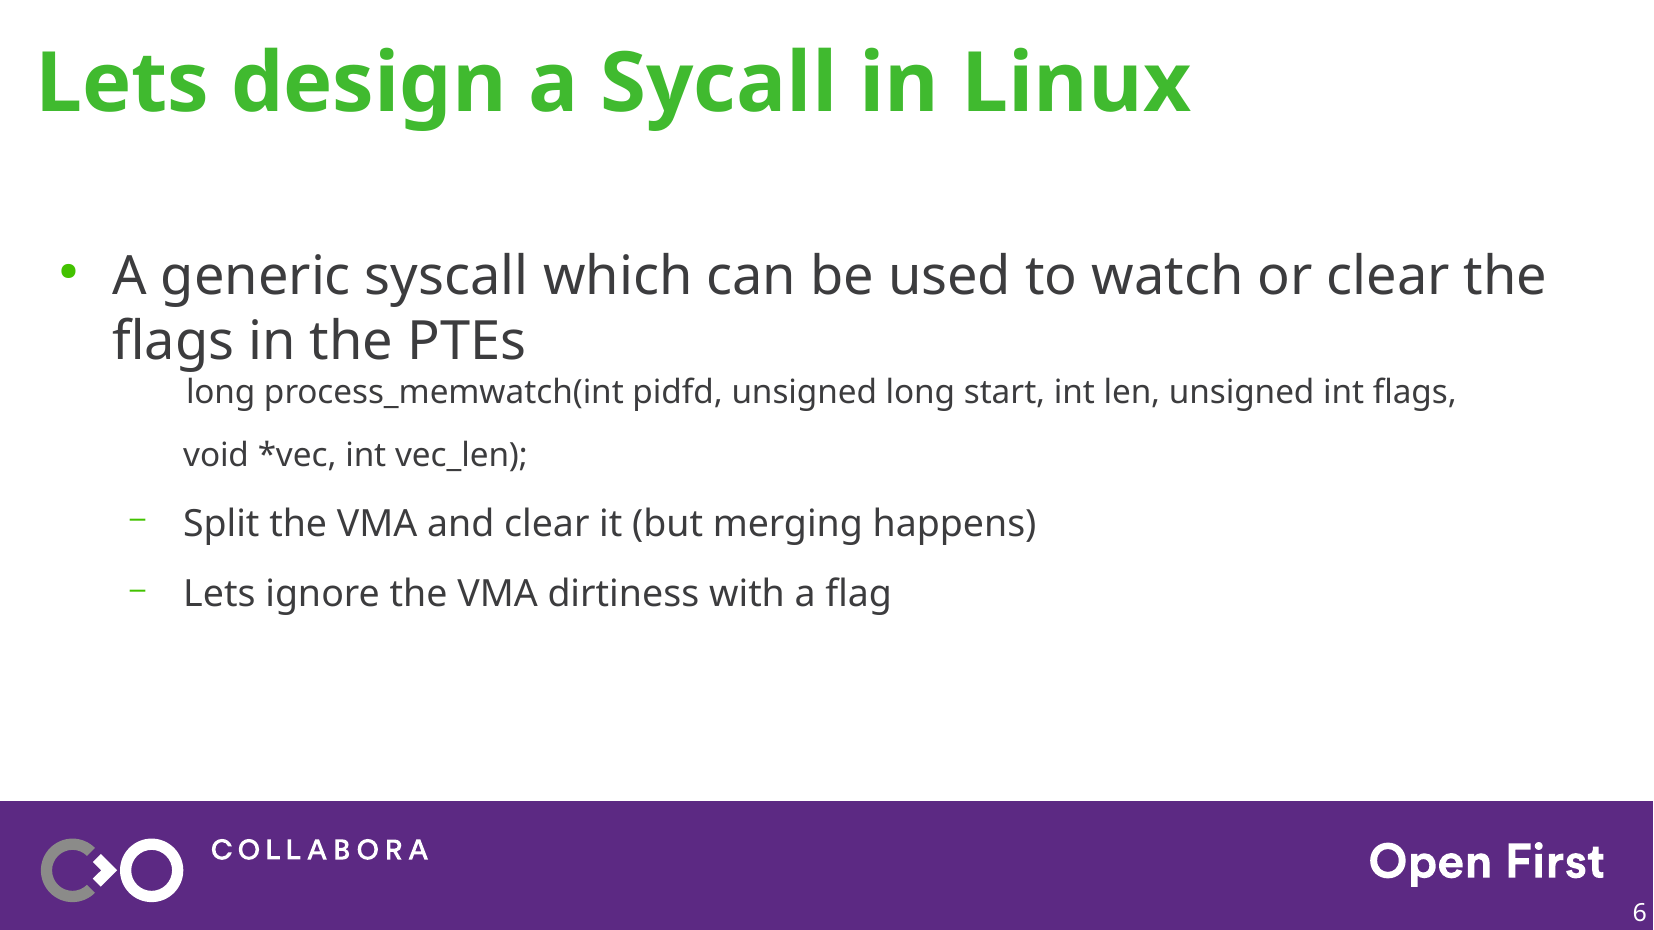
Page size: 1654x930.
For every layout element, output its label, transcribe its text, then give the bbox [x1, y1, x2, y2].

title Lets design a Sycall in Linux [35, 28, 1608, 192]
list A generic syscall which can be used to watch or clear the flags in the PTEs long process_memwatch(int pidfd, unsigned long start, int len, unsigned int flags, void *vec, int vec_len); Split the VMA and clear it (but merging happens) Lets ignore the VMA dirtiness with a flag [41, 240, 1613, 804]
